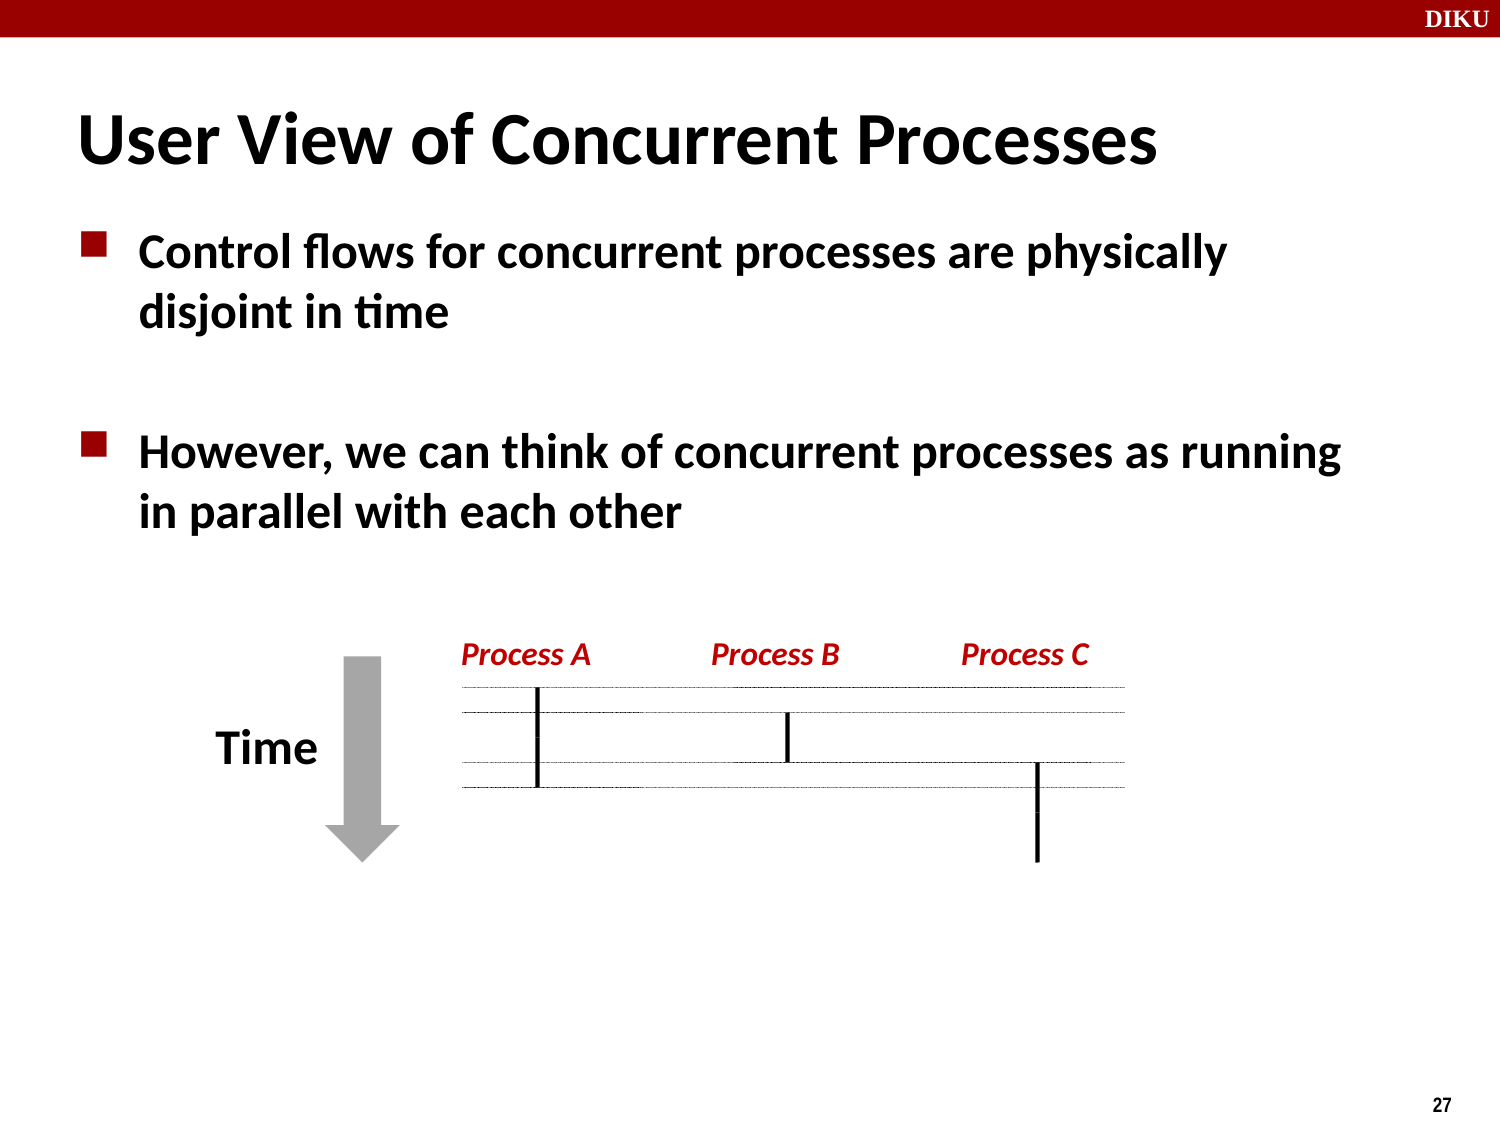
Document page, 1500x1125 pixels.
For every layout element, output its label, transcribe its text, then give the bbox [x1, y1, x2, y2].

list Control flows for concurrent processes are physically disjoint in time However, we can think of concurrent processes as running in parallel with each other [67, 210, 1363, 538]
text_box Process B [696, 624, 856, 680]
text_box Process C [946, 624, 1104, 680]
text_box Process A [446, 624, 607, 680]
text_box Time [200, 707, 334, 783]
title User View of Concurrent Processes [62, 87, 1450, 182]
text_box [324, 656, 400, 863]
